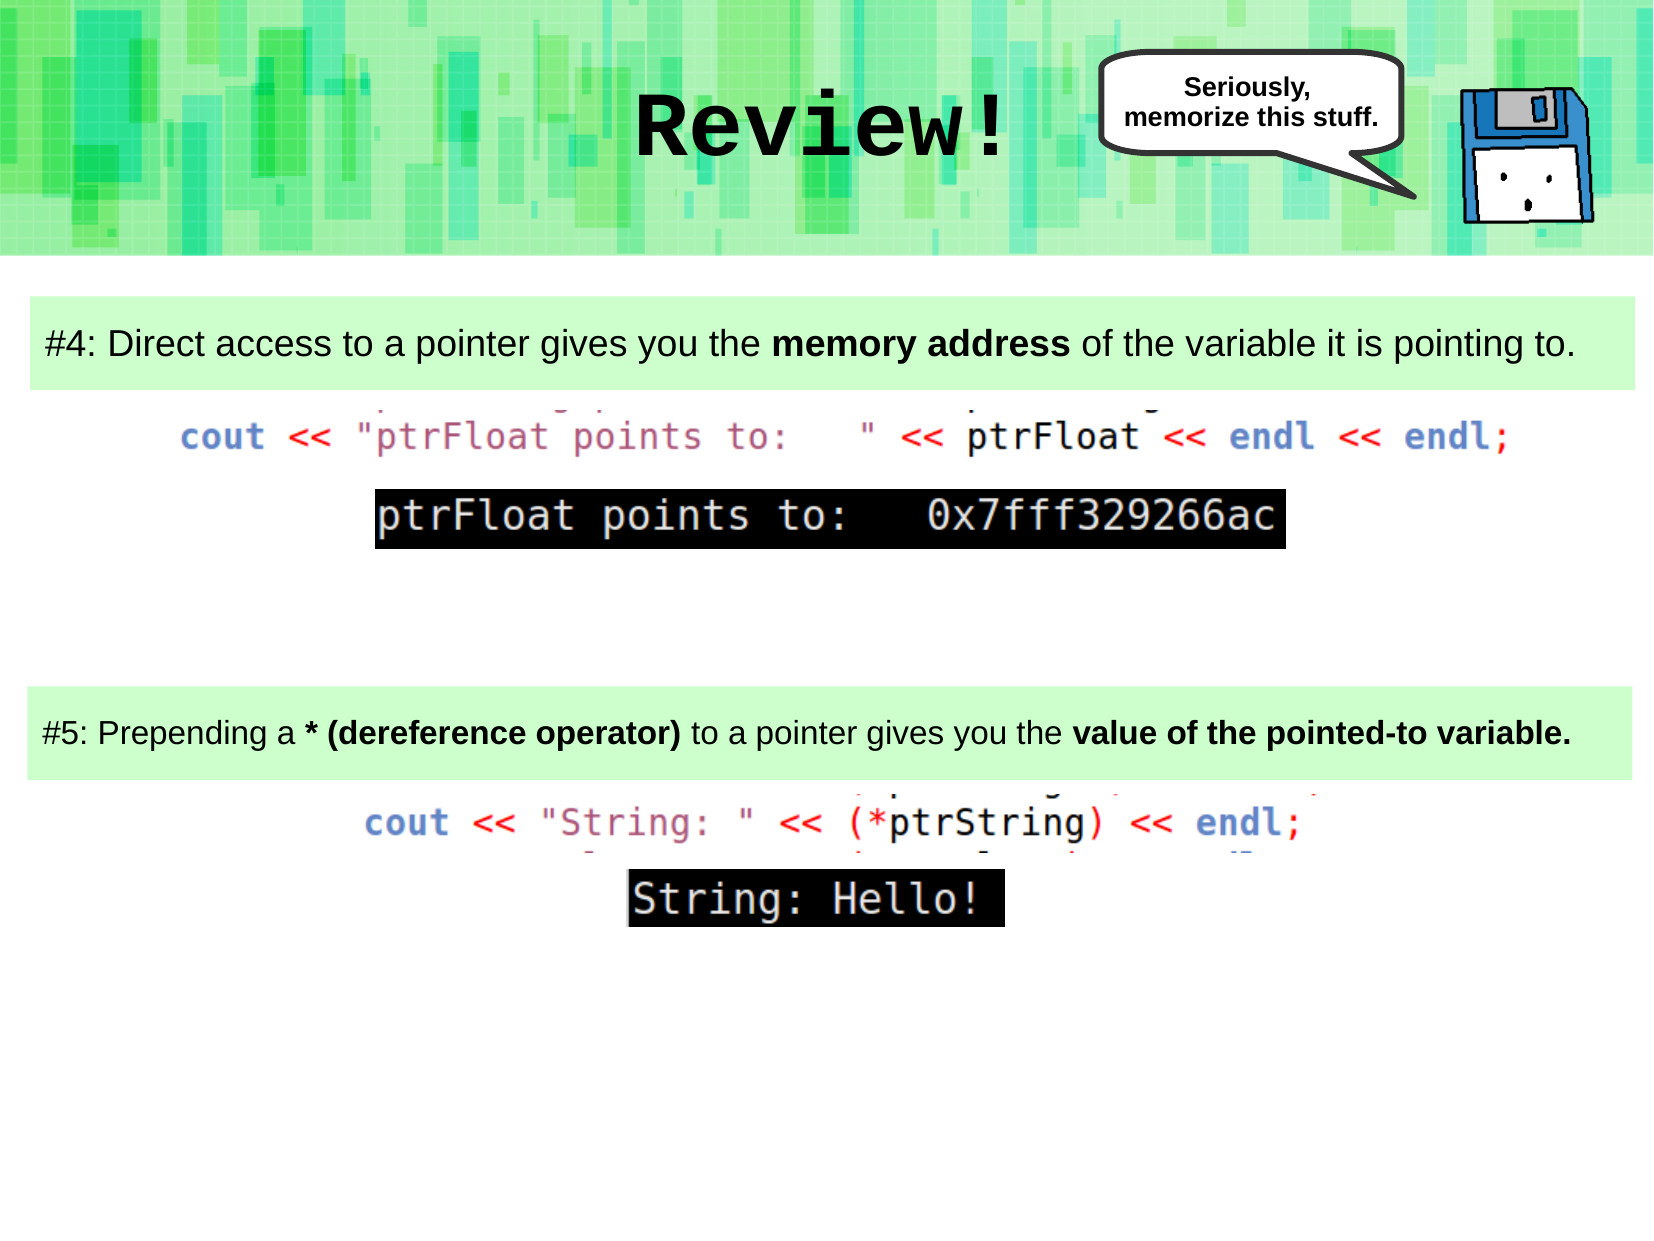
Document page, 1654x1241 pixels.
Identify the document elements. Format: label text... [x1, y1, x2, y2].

picture [0, 0, 1654, 1241]
subtitle Review! [82, 48, 1571, 214]
text_box Seriously, memorize this stuff. [1101, 51, 1414, 197]
text_box #4: Direct access to a pointer gives you the memory address of the variable it is pointing to. [30, 296, 1636, 391]
text_box #5: Prepending a * (dereference operator) to a pointer gives you the value of the pointed-to variable. [27, 686, 1633, 781]
